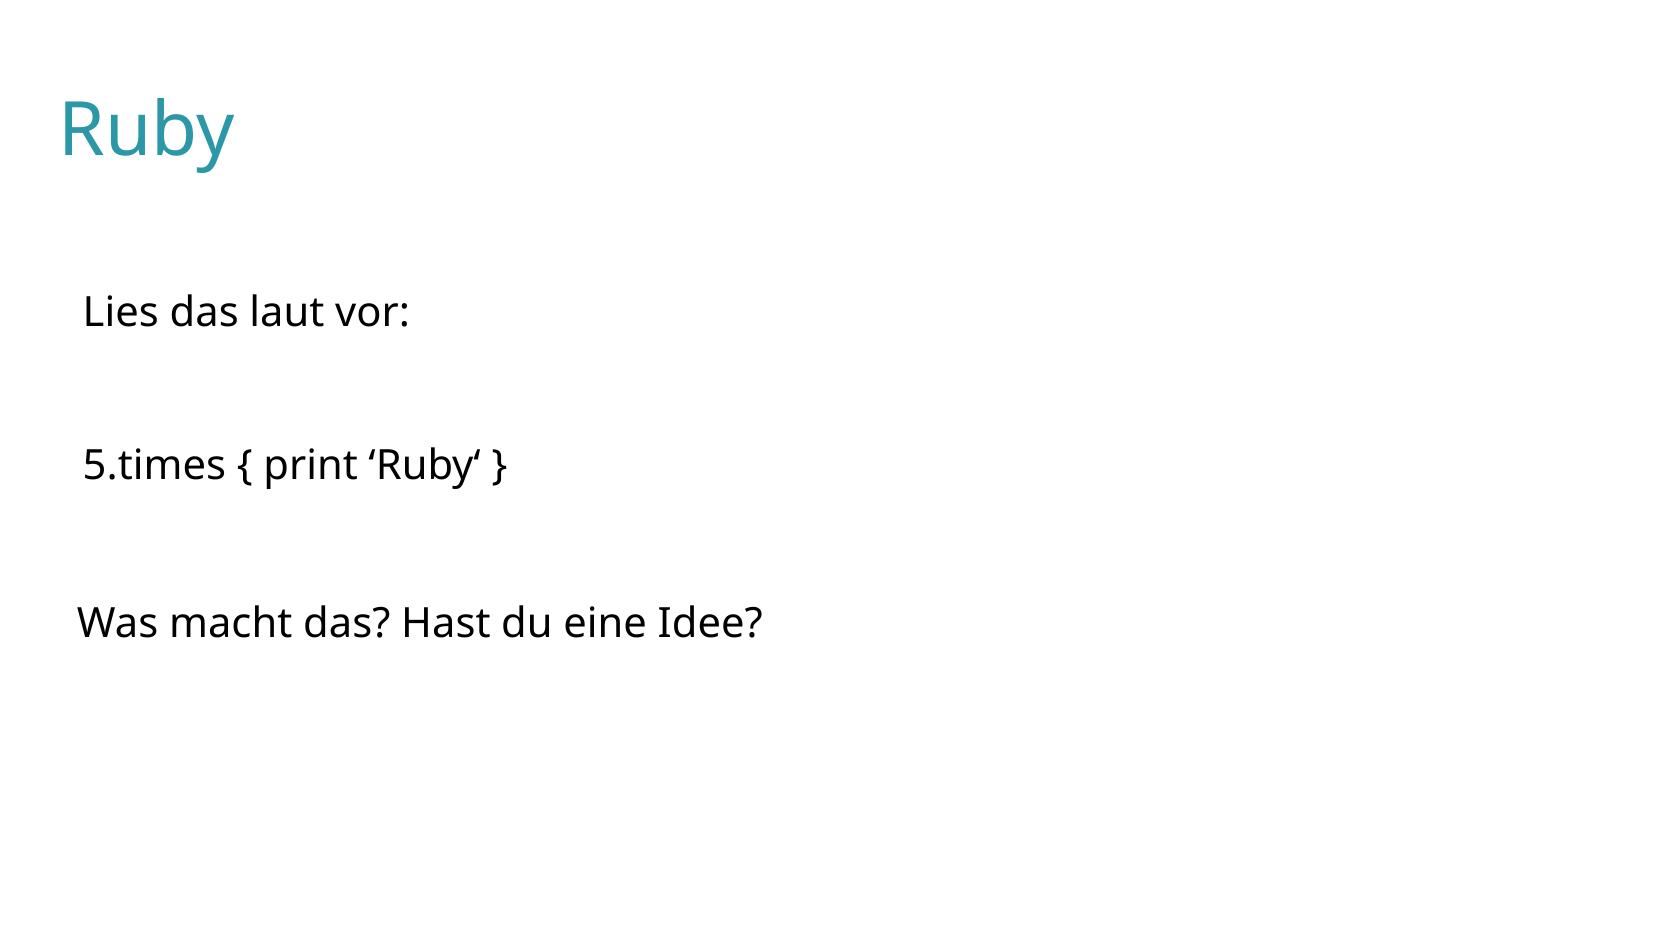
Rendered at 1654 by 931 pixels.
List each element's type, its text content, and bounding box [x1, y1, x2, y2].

title Ruby [58, 59, 1595, 178]
text_box 5.times { print ‘Ruby‘ } [76, 435, 1016, 491]
text_box Lies das laut vor: [76, 281, 615, 337]
text_box Was macht das? Hast du eine Idee? [70, 592, 898, 703]
